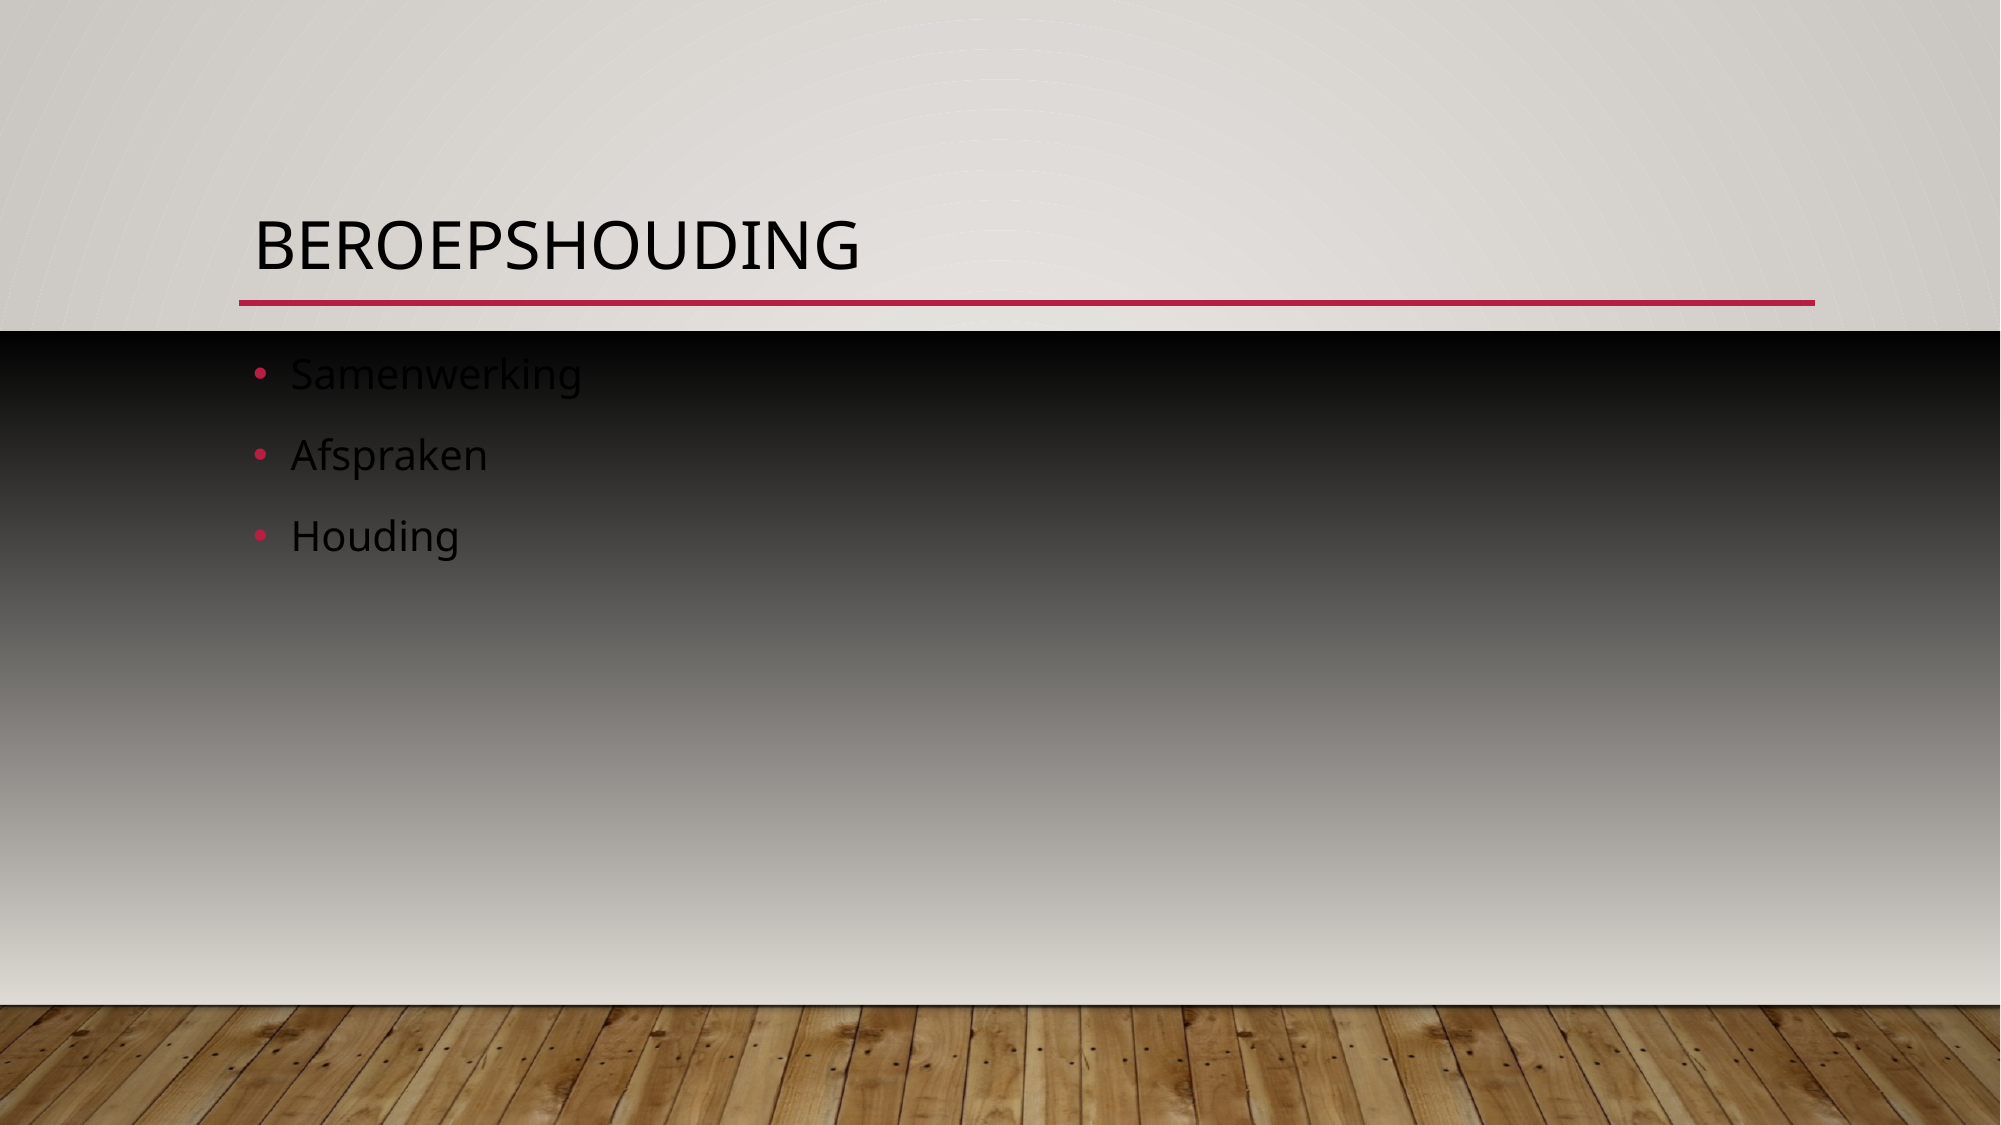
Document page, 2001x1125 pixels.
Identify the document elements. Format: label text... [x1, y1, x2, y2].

list Samenwerking Afspraken Houding [238, 330, 1814, 897]
title Beroepshouding [238, 131, 1814, 305]
